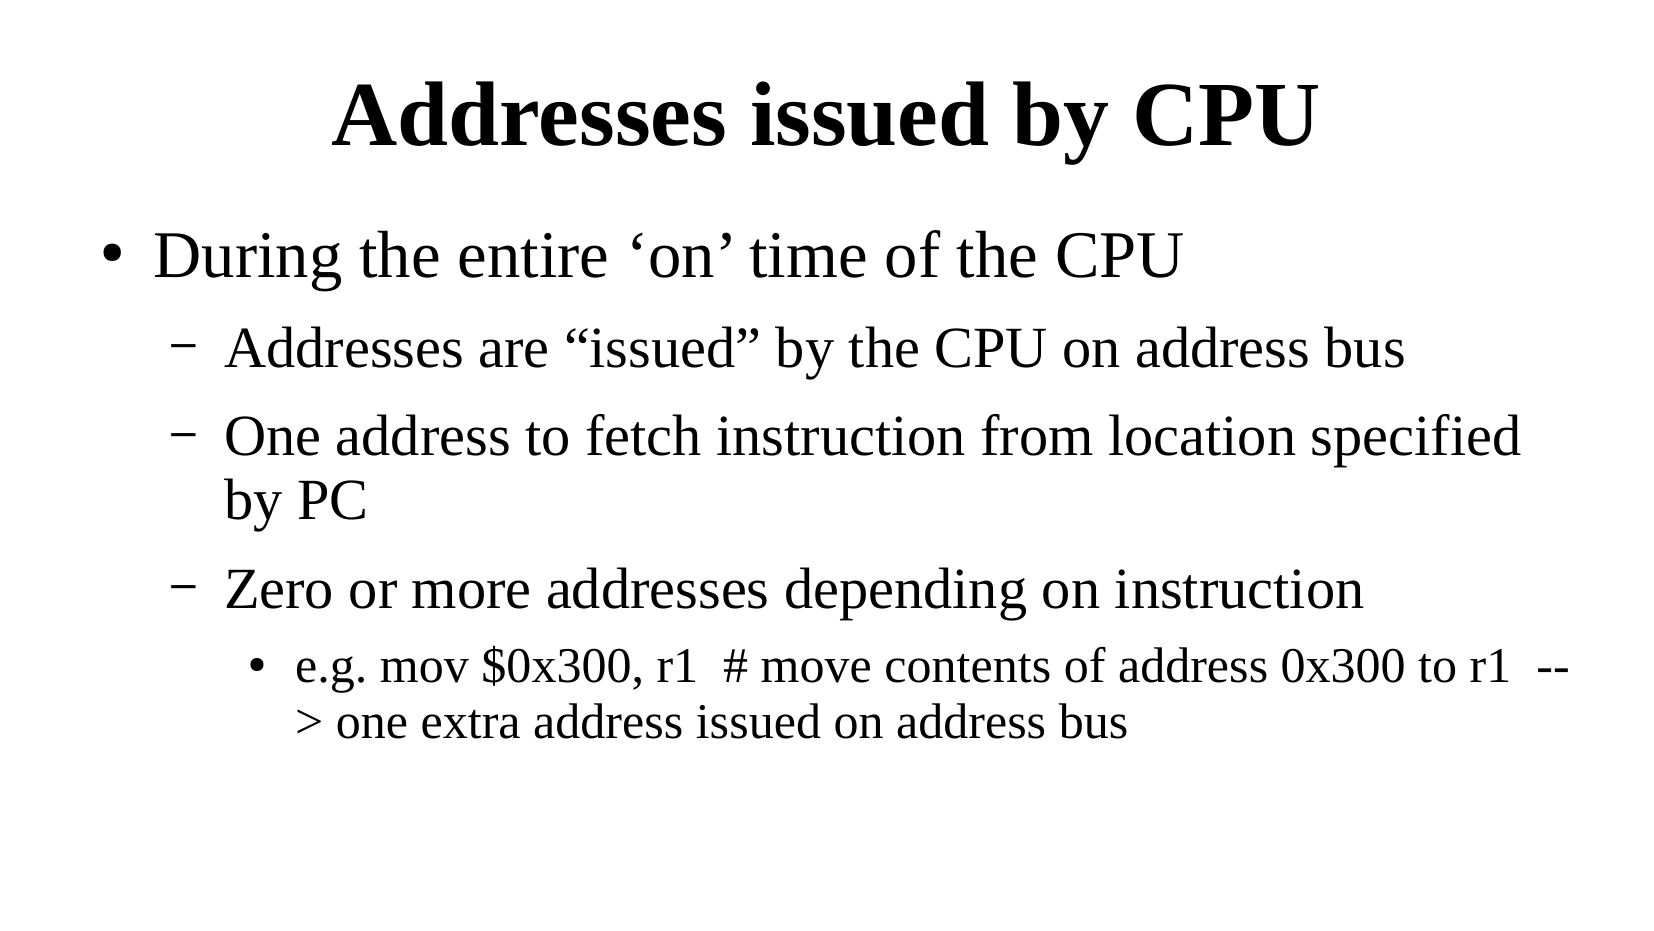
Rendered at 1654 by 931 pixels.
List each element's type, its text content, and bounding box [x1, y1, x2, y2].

list During the entire ‘on’ time of the CPU Addresses are “issued” by the CPU on address bus One address to fetch instruction from location specified by PC Zero or more addresses depending on instruction e.g. mov $0x300, r1 # move contents of address 0x300 to r1 --> one extra address issued on address bus [82, 217, 1571, 758]
title Addresses issued by CPU [82, 37, 1571, 193]
